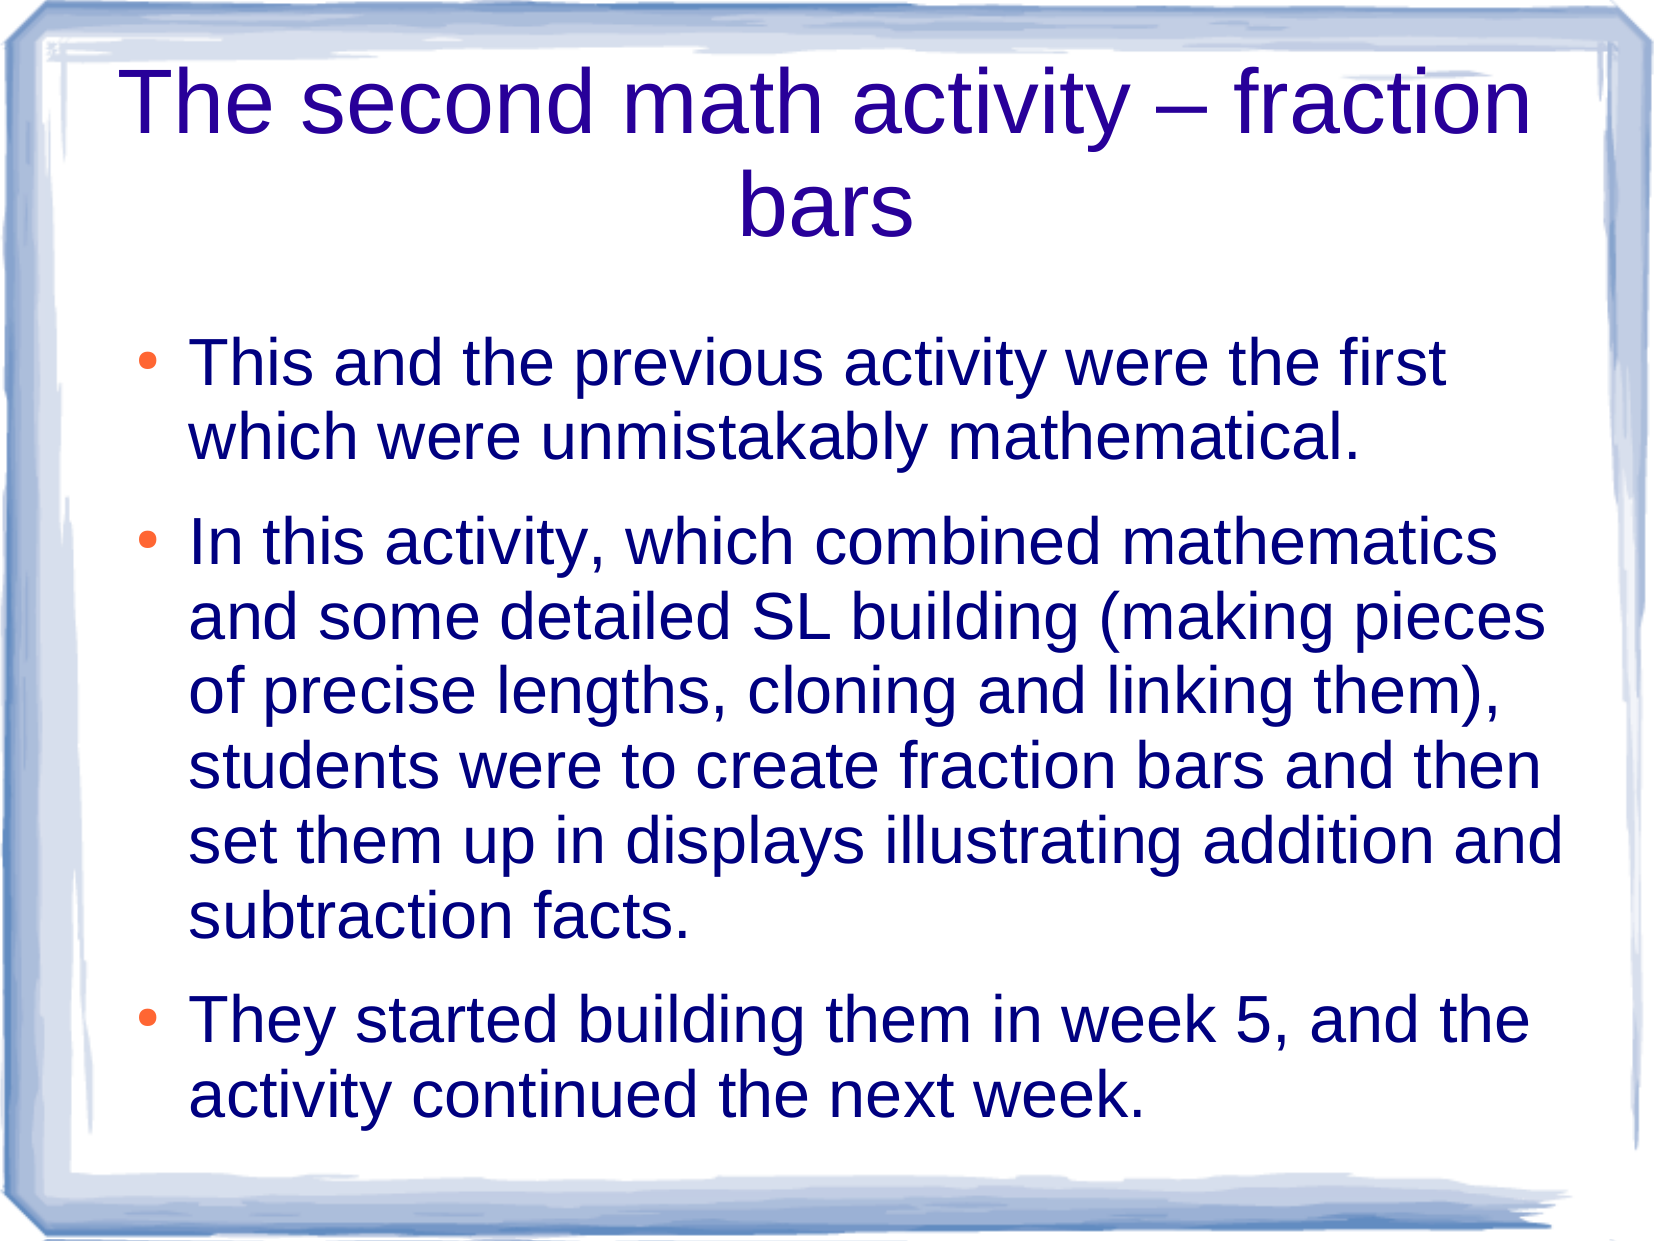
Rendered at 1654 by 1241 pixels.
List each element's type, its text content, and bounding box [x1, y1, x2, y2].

title The second math activity – fraction bars [82, 50, 1571, 256]
picture [0, 0, 1654, 1241]
list This and the previous activity were the first which were unmistakably mathematical. In this activity, which combined mathematics and some detailed SL building (making pieces of precise lengths, cloning and linking them), students were to create fraction bars and then set them up in displays illustrating addition and subtraction facts. They started building them in week 5, and the activity continued the next week. [118, 324, 1571, 1236]
